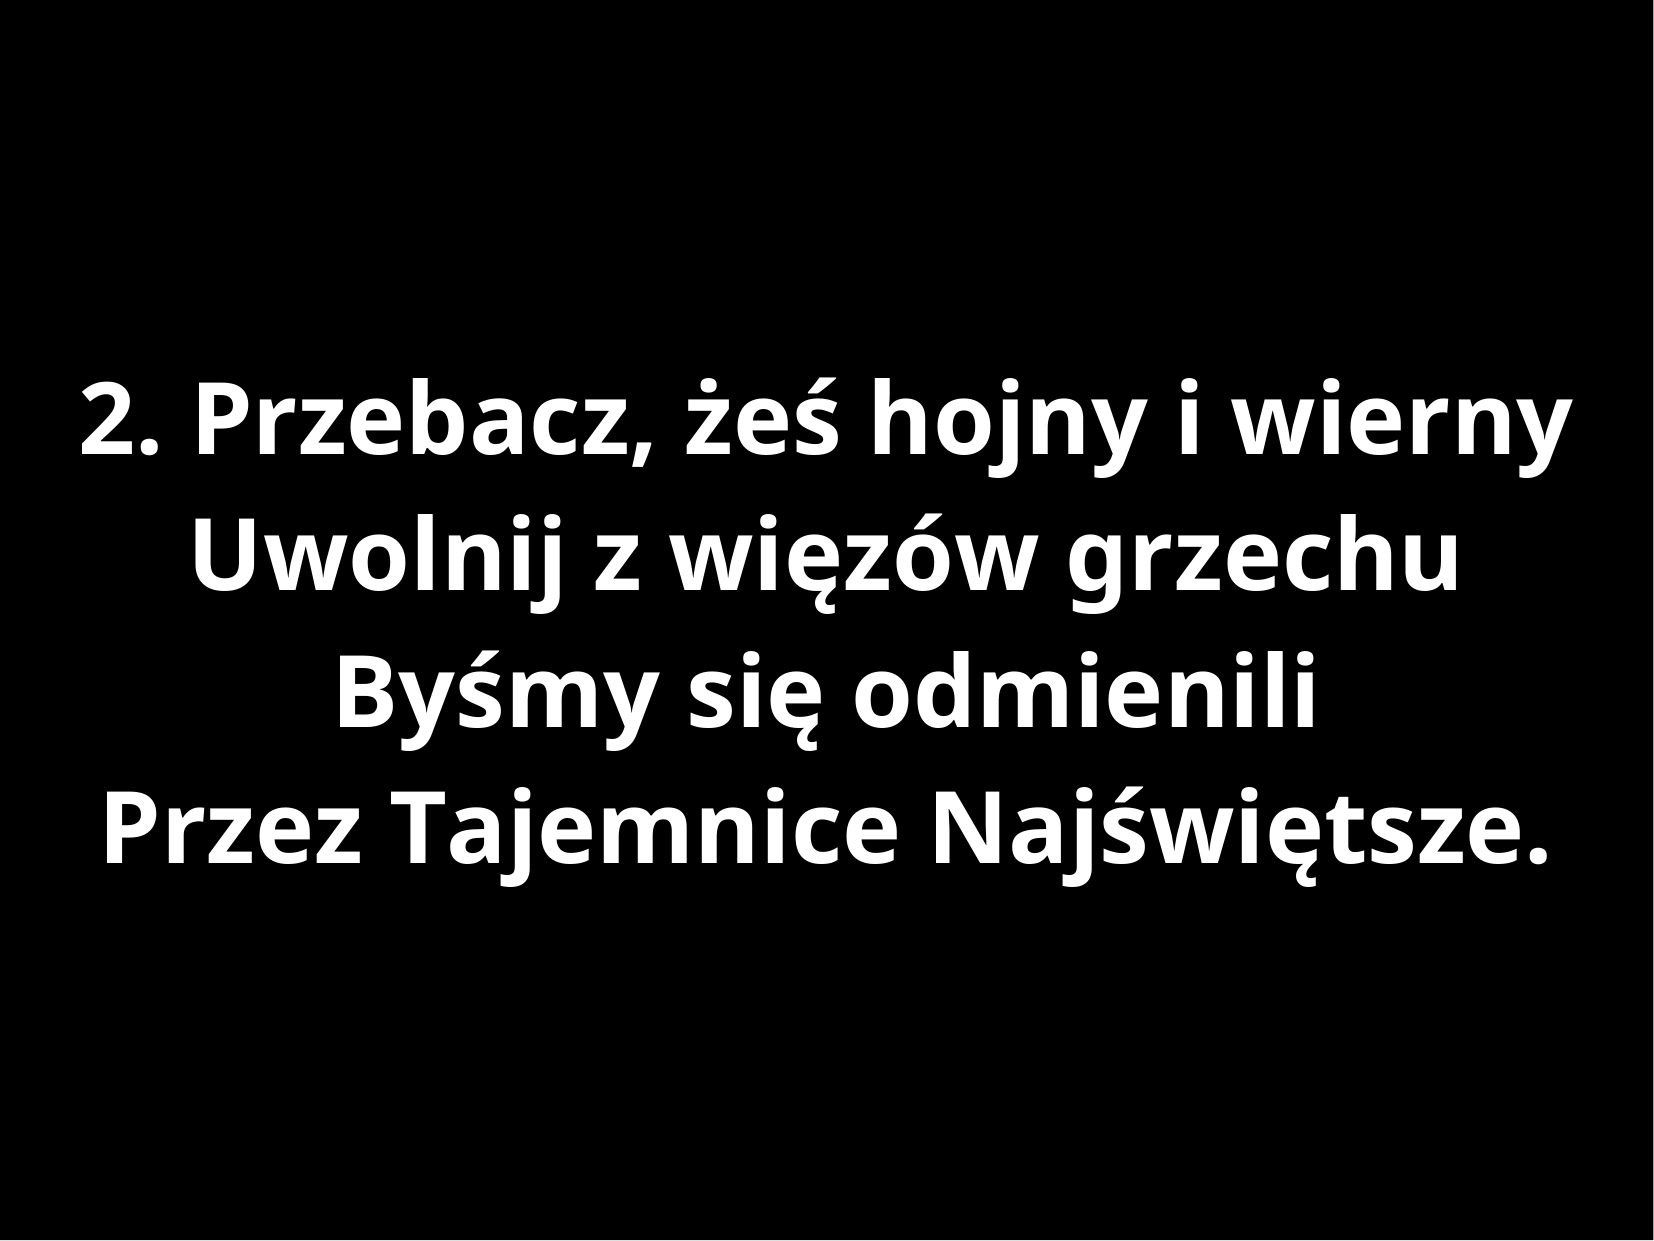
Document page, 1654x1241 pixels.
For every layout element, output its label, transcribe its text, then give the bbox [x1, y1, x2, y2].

title 2. Przebacz, żeś hojny i wierny Uwolnij z więzów grzechu Byśmy się odmienili Przez Tajemnice Najświętsze. [0, 0, 1654, 1241]
